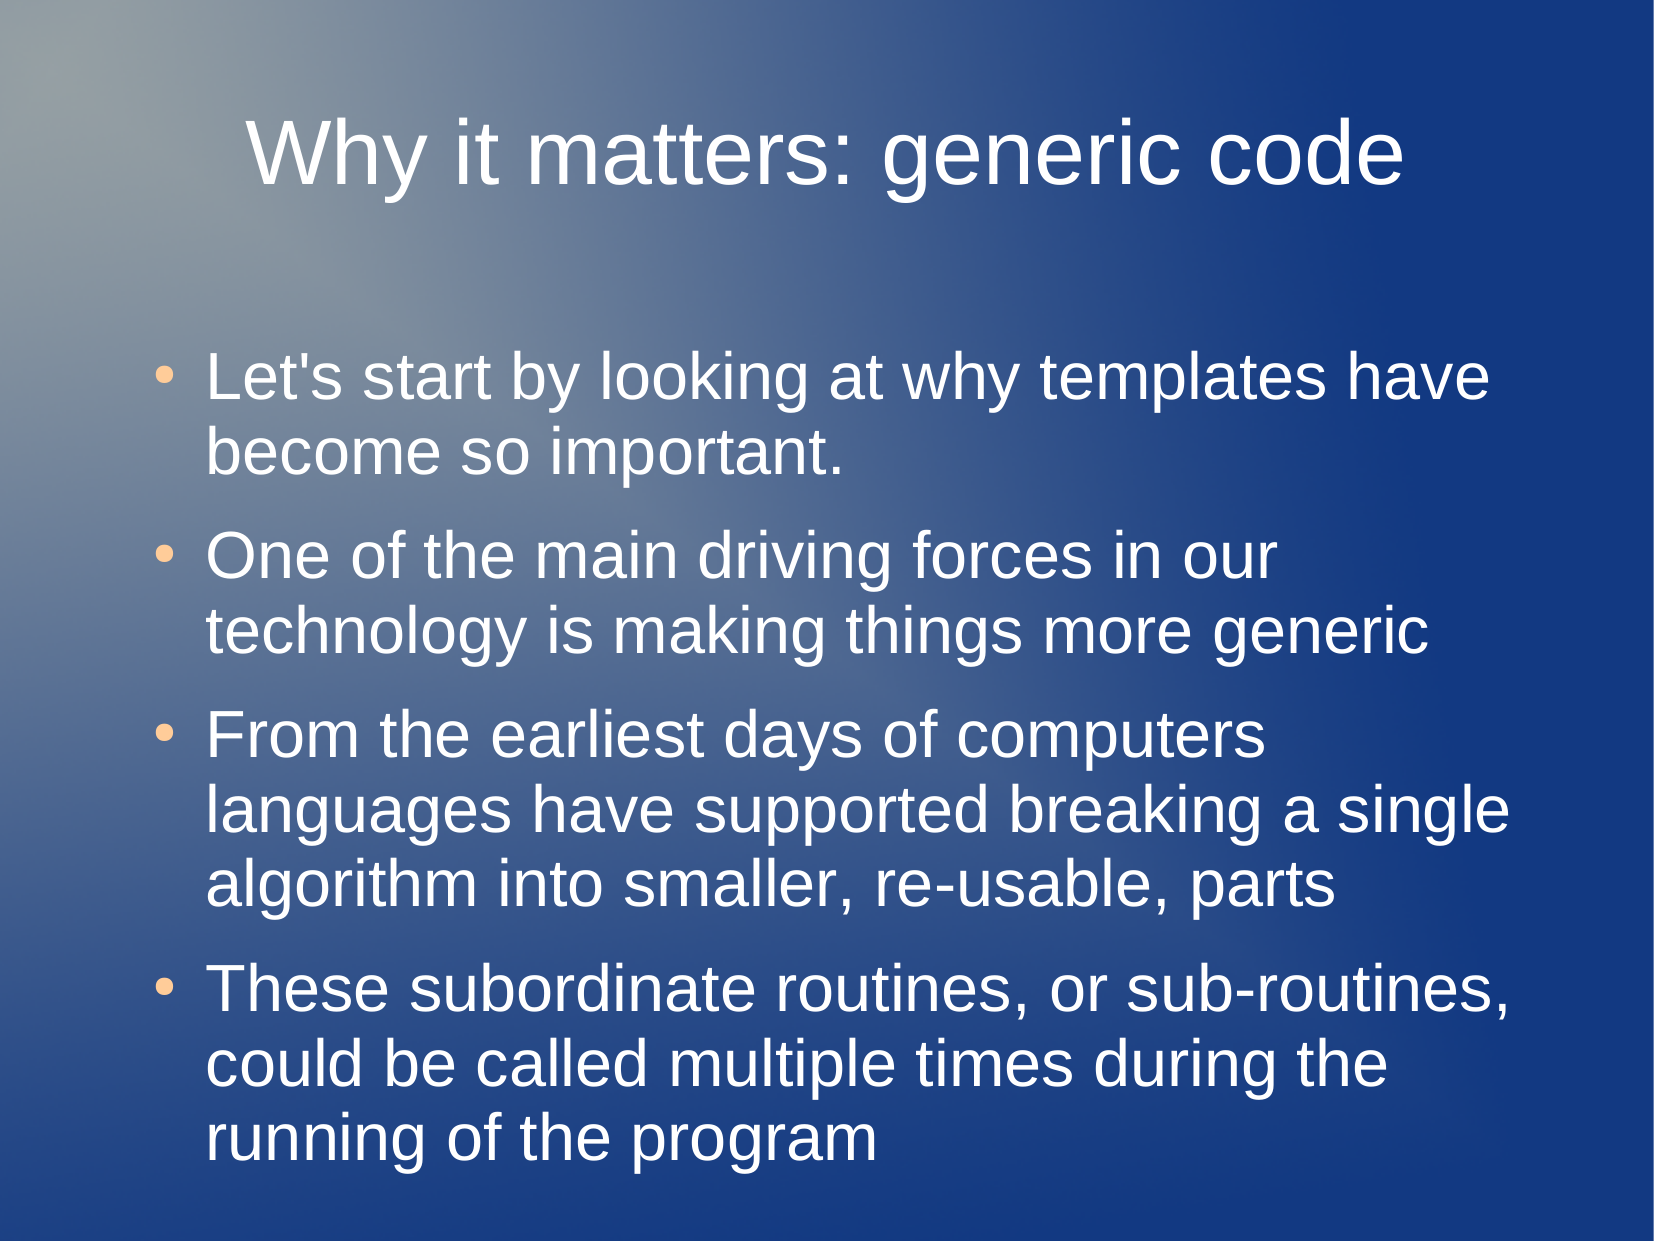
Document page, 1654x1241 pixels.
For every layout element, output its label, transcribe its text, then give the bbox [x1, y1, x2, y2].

picture [0, 0, 1654, 1241]
title Why it matters: generic code [82, 49, 1571, 257]
list Let's start by looking at why templates have become so important. One of the main driving forces in our technology is making things more generic From the earliest days of computers languages have supported breaking a single algorithm into smaller, re-usable, parts These subordinate routines, or sub-routines, could be called multiple times during the running of the program [134, 338, 1516, 1241]
